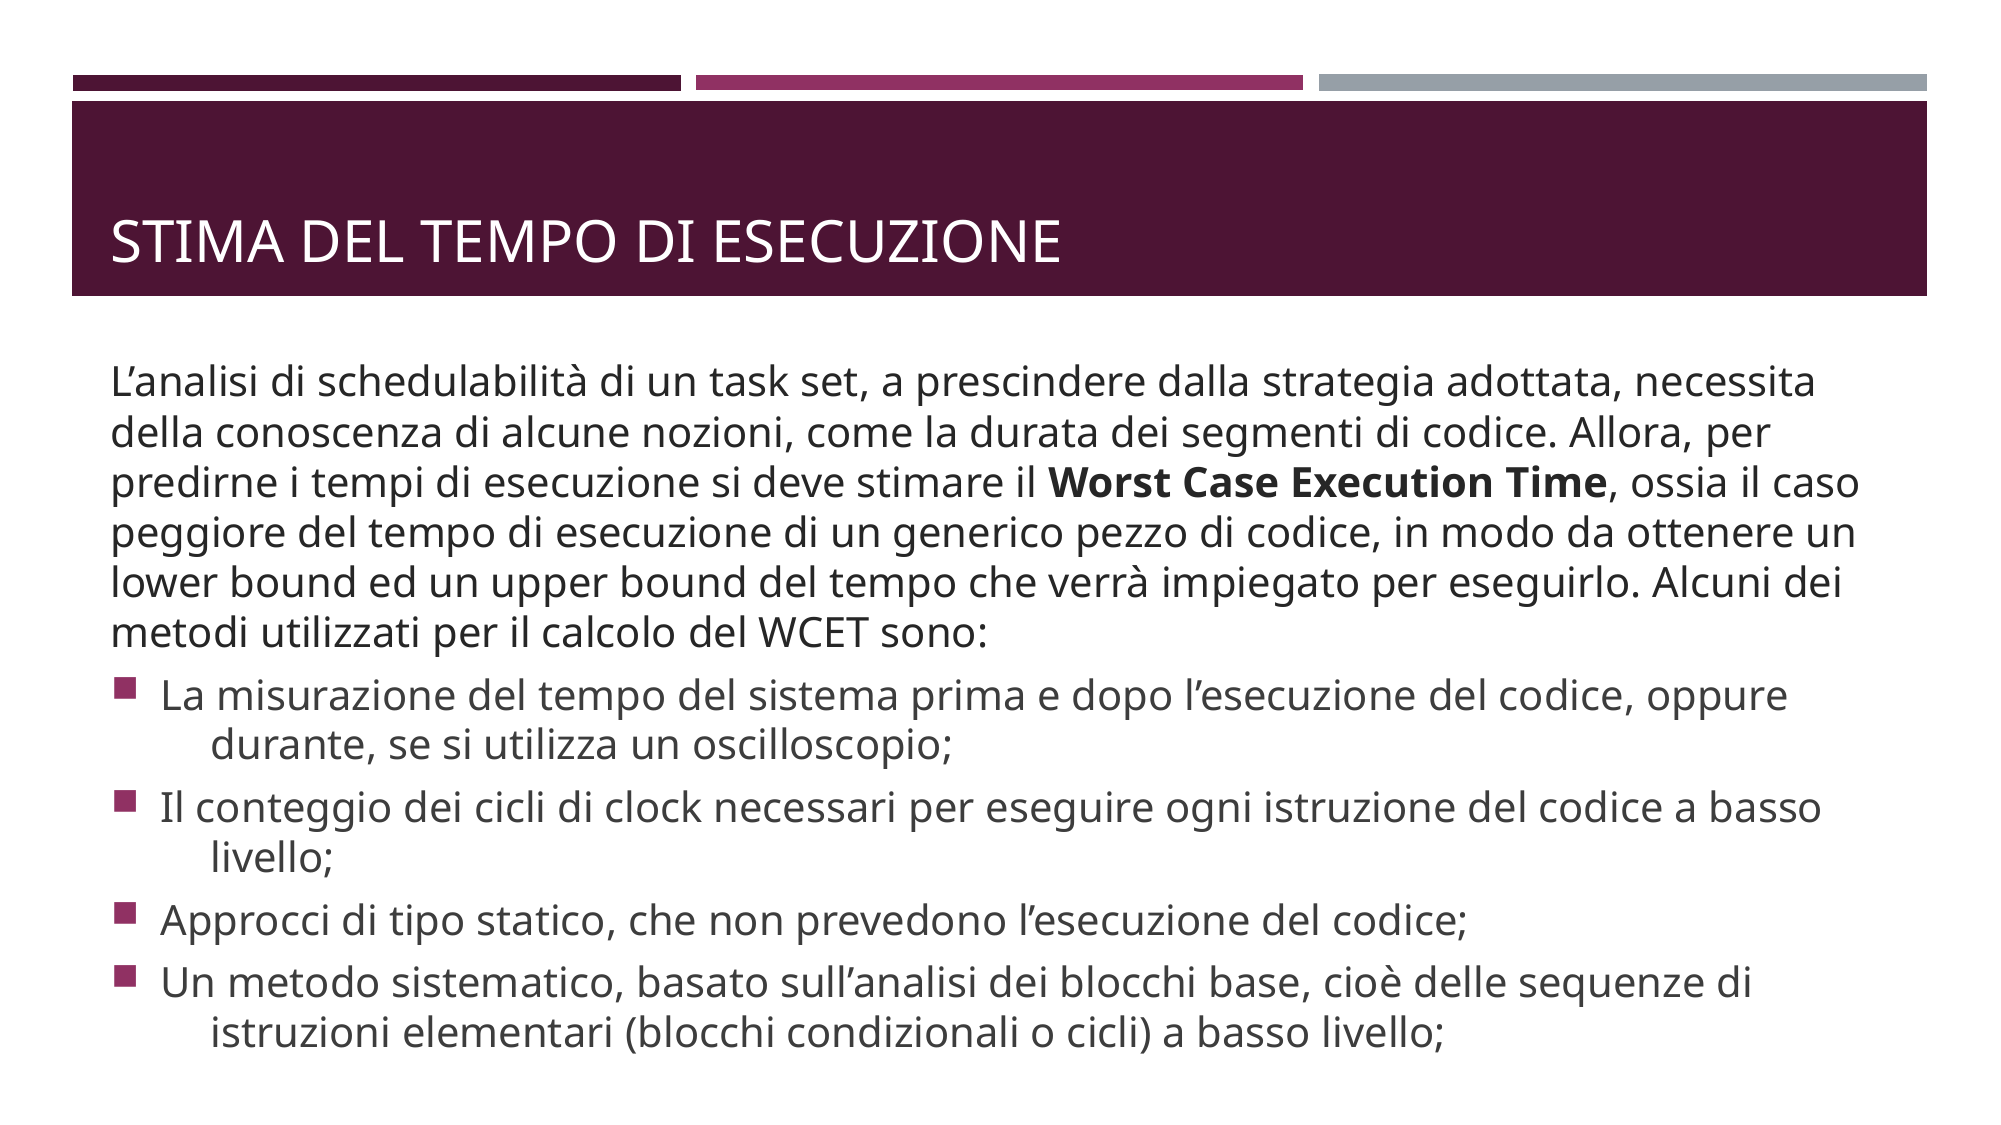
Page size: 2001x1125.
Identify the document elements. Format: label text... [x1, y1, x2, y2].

list L’analisi di schedulabilità di un task set, a prescindere dalla strategia adottata, necessita della conoscenza di alcune nozioni, come la durata dei segmenti di codice. Allora, per predirne i tempi di esecuzione si deve stimare il Worst Case Execution Time, ossia il caso peggiore del tempo di esecuzione di un generico pezzo di codice, in modo da ottenere un lower bound ed un upper bound del tempo che verrà impiegato per eseguirlo. Alcuni dei metodi utilizzati per il calcolo del WCET sono: La misurazione del tempo del sistema prima e dopo l’esecuzione del codice, oppure durante, se si utilizza un oscilloscopio; Il conteggio dei cicli di clock necessari per eseguire ogni istruzione del codice a basso livello; Approcci di tipo statico, che non prevedono l’esecuzione del codice; Un metodo sistematico, basato sull’analisi dei blocchi base, cioè delle sequenze di istruzioni elementari (blocchi condizionali o cicli) a basso livello; [95, 304, 1905, 1107]
title Stima del tempo di esecuzione [95, 115, 1905, 282]
